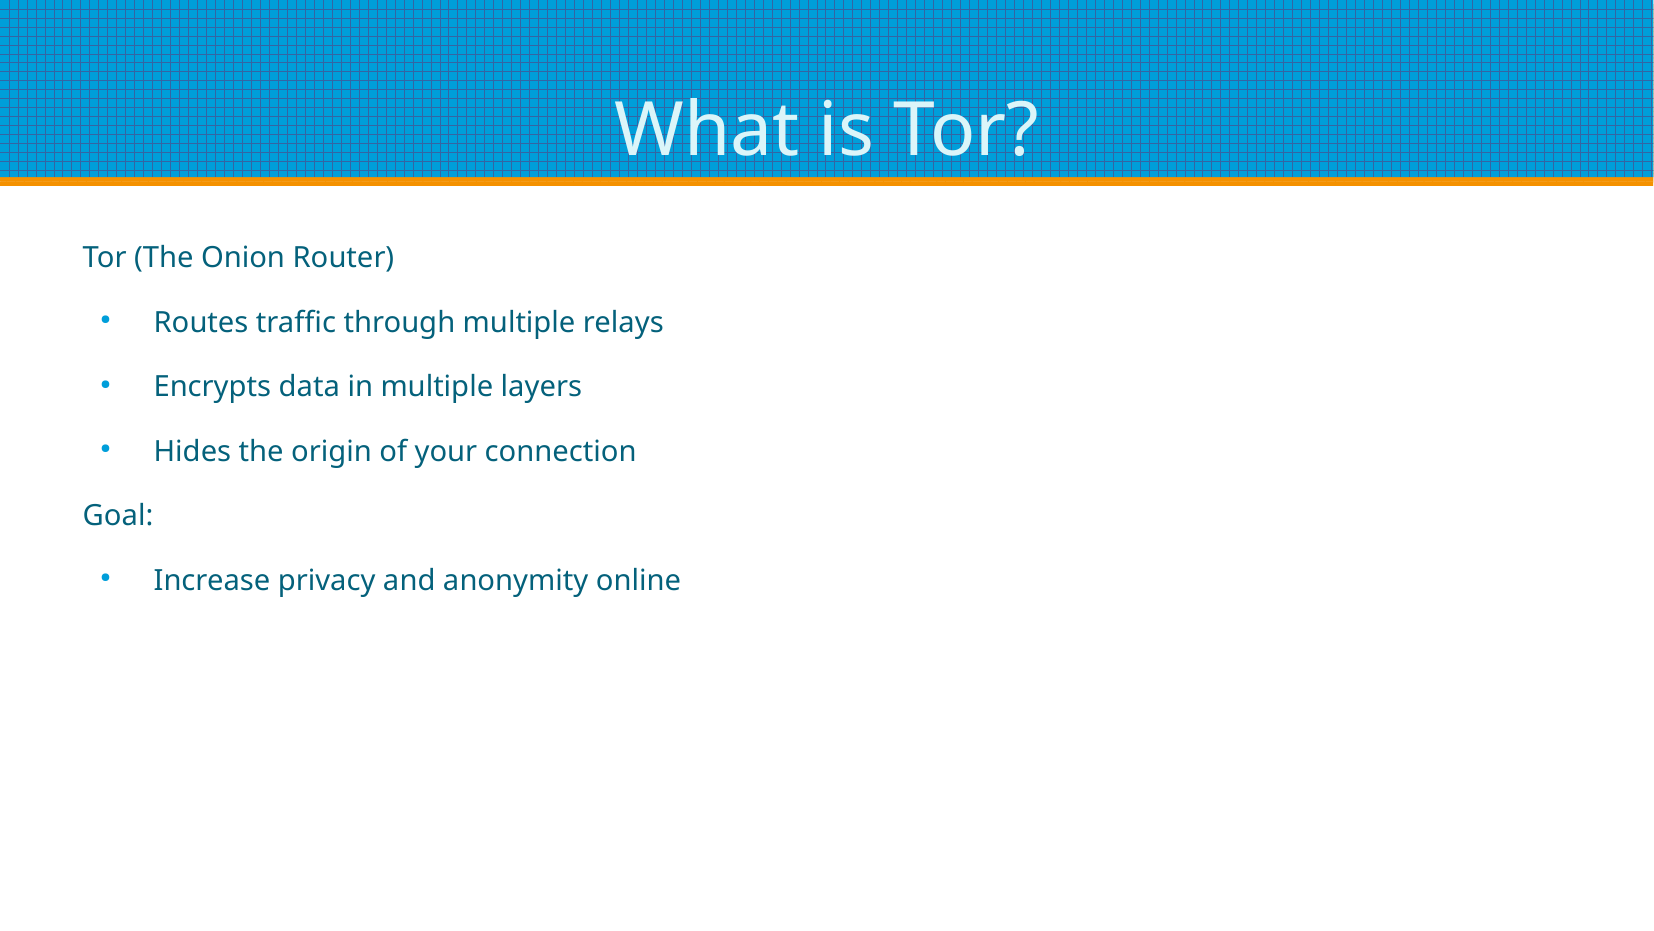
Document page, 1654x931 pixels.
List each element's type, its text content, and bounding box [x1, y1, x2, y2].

list Tor (The Onion Router) Routes traffic through multiple relays Encrypts data in multiple layers Hides the origin of your connection Goal: Increase privacy and anonymity online [82, 236, 1571, 813]
title What is Tor? [82, 14, 1571, 178]
